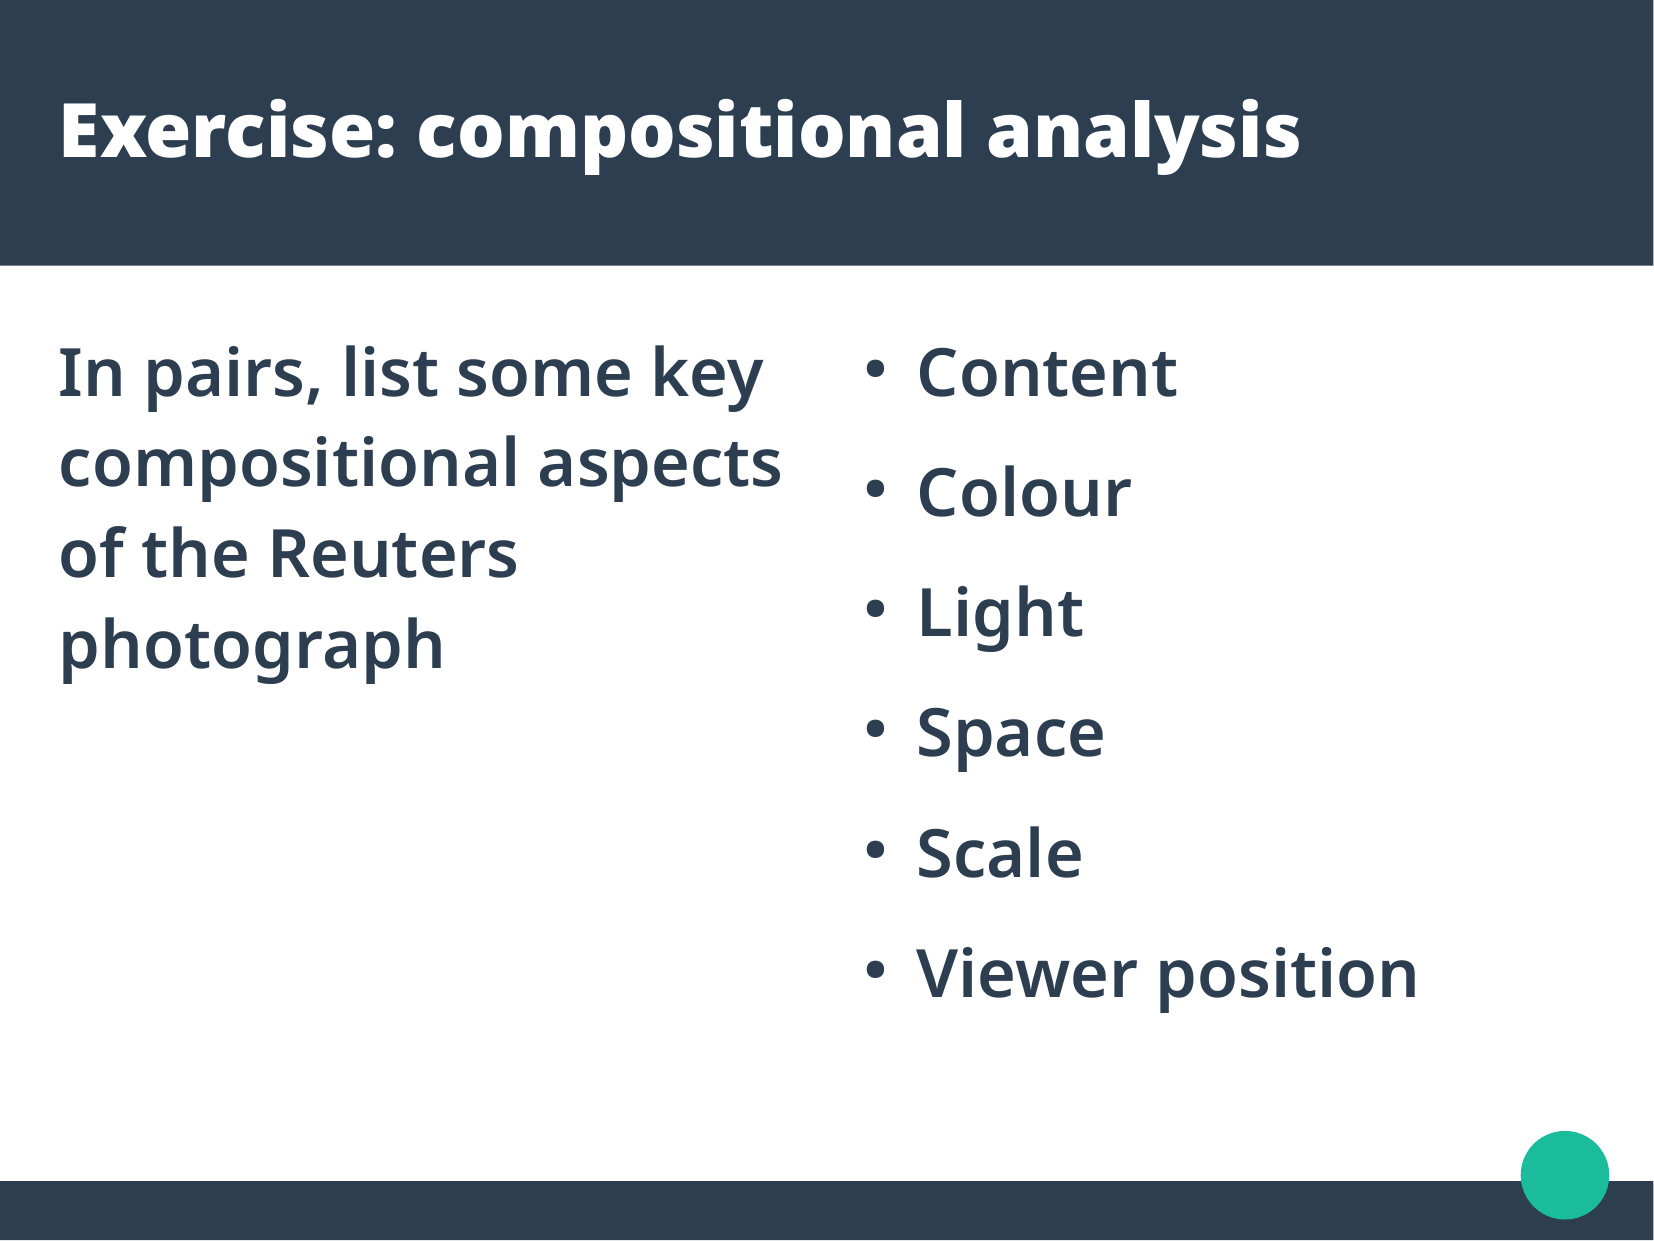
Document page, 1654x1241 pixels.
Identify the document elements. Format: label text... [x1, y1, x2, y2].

title Exercise: compositional analysis [59, 49, 1595, 207]
list Content Colour Light Space Scale Viewer position [845, 324, 1596, 1152]
list In pairs, list some key compositional aspects of the Reuters photograph [59, 324, 809, 1152]
